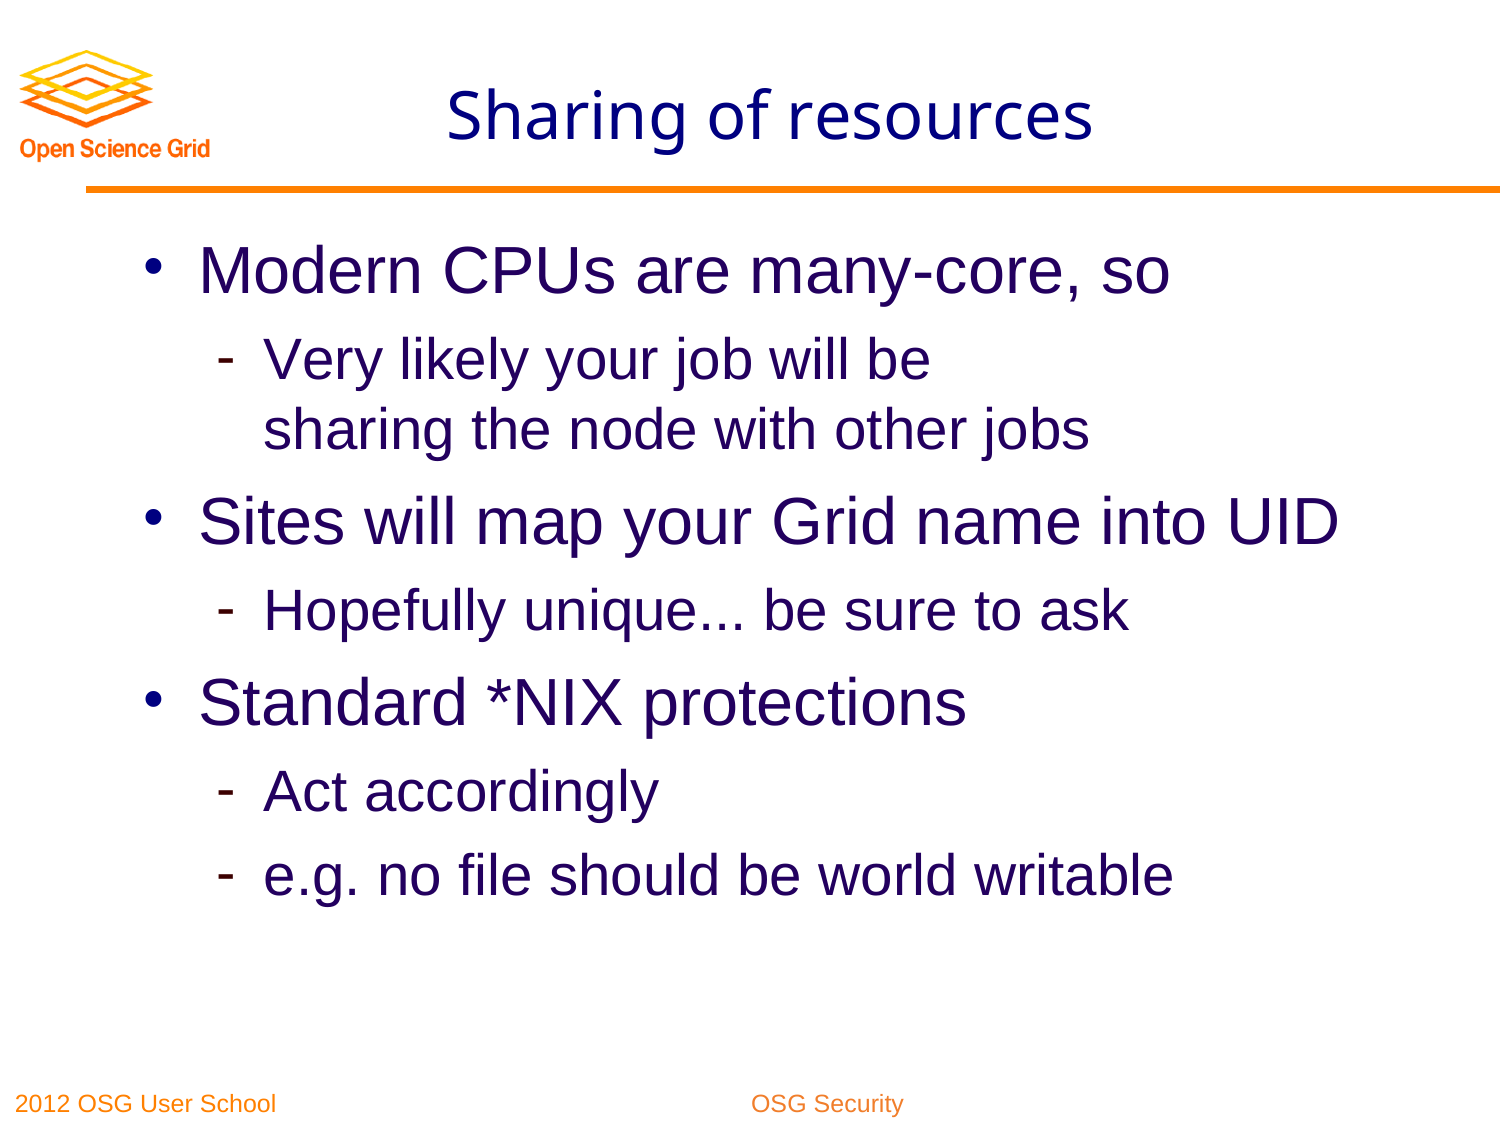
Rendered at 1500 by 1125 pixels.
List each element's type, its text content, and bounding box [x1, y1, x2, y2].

picture [0, 27, 201, 179]
title Sharing of resources [201, 18, 1342, 207]
list Modern CPUs are many-core, so Very likely your job will be sharing the node with other jobs Sites will map your Grid name into UID Hopefully unique... be sure to ask Standard *NIX protections Act accordingly e.g. no file should be world writable [127, 218, 1403, 962]
